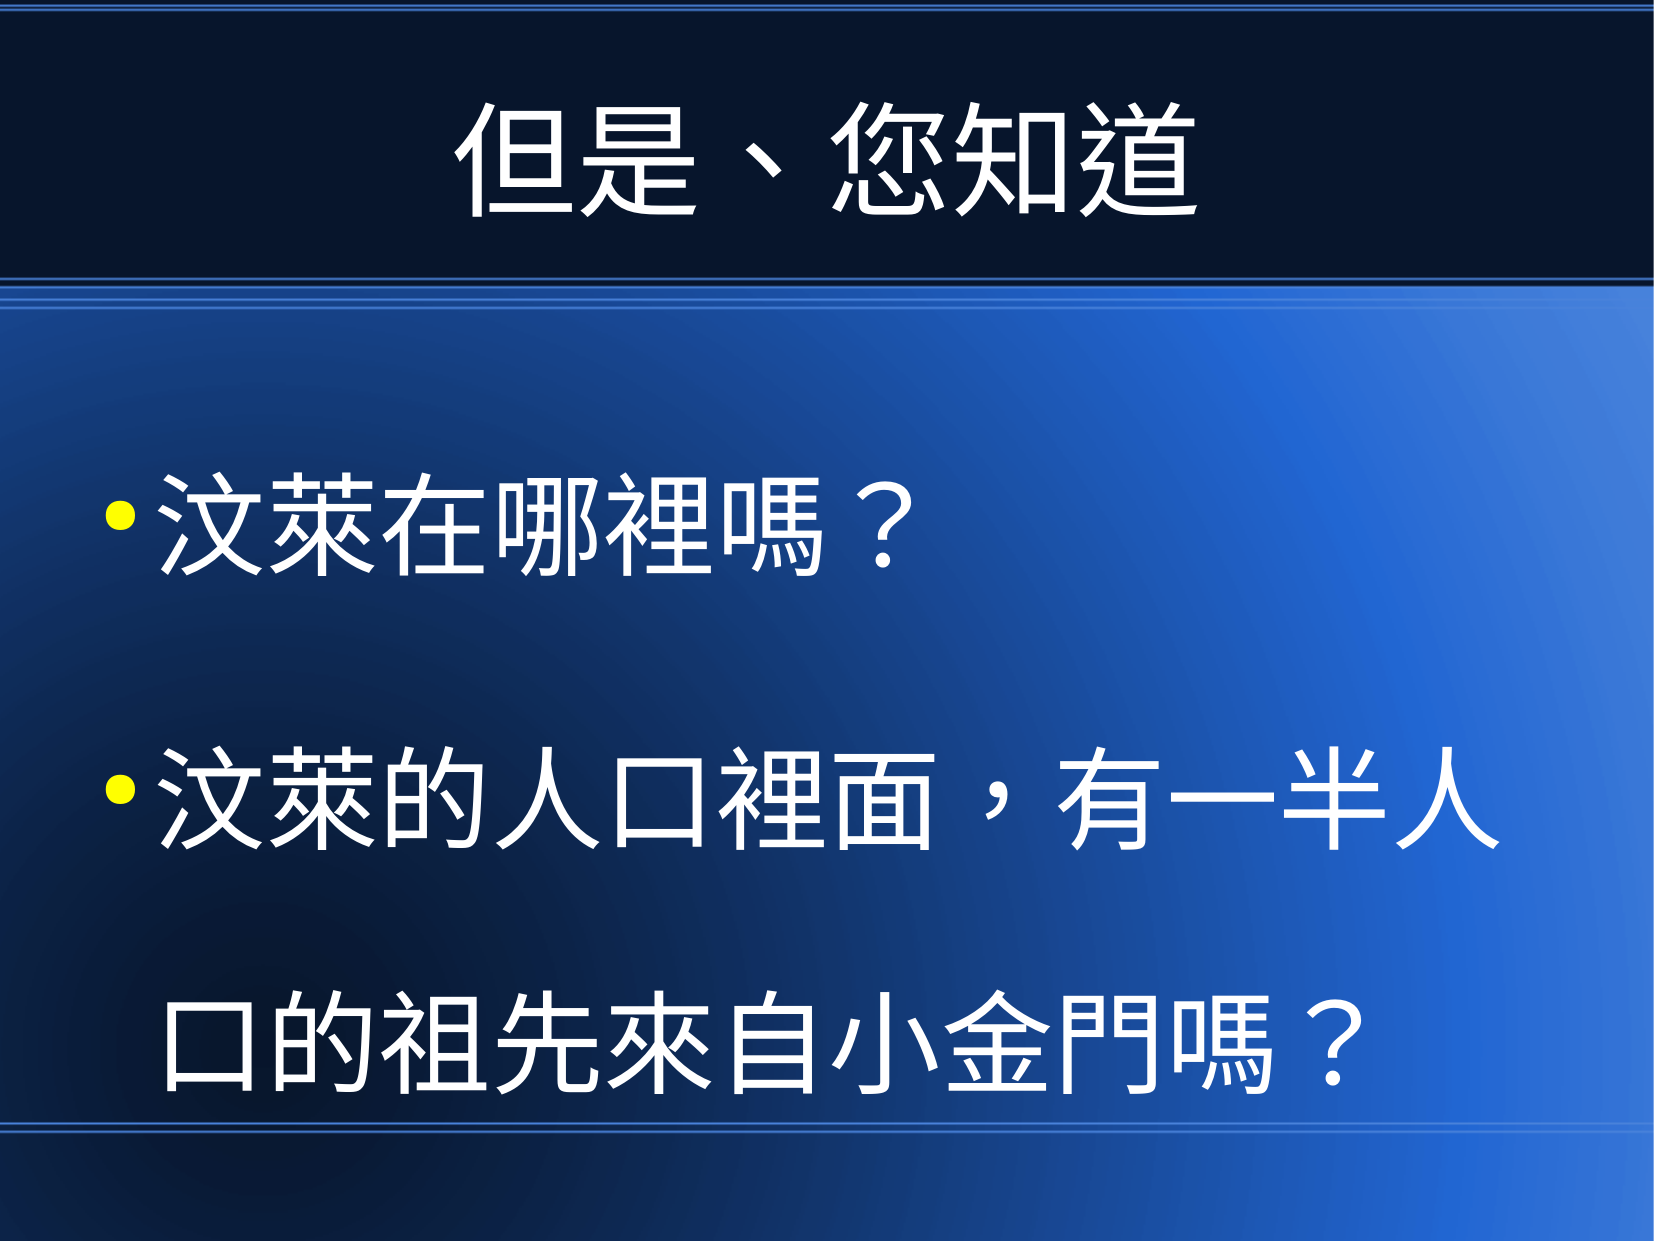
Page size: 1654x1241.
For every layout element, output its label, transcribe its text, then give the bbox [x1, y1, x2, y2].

picture [0, 0, 1654, 1241]
title 但是、您知道 [82, 49, 1571, 257]
list 汶萊在哪裡嗎？ 汶萊的人口裡面，有一半人口的祖先來自小金門嗎？ [82, 355, 1571, 1241]
